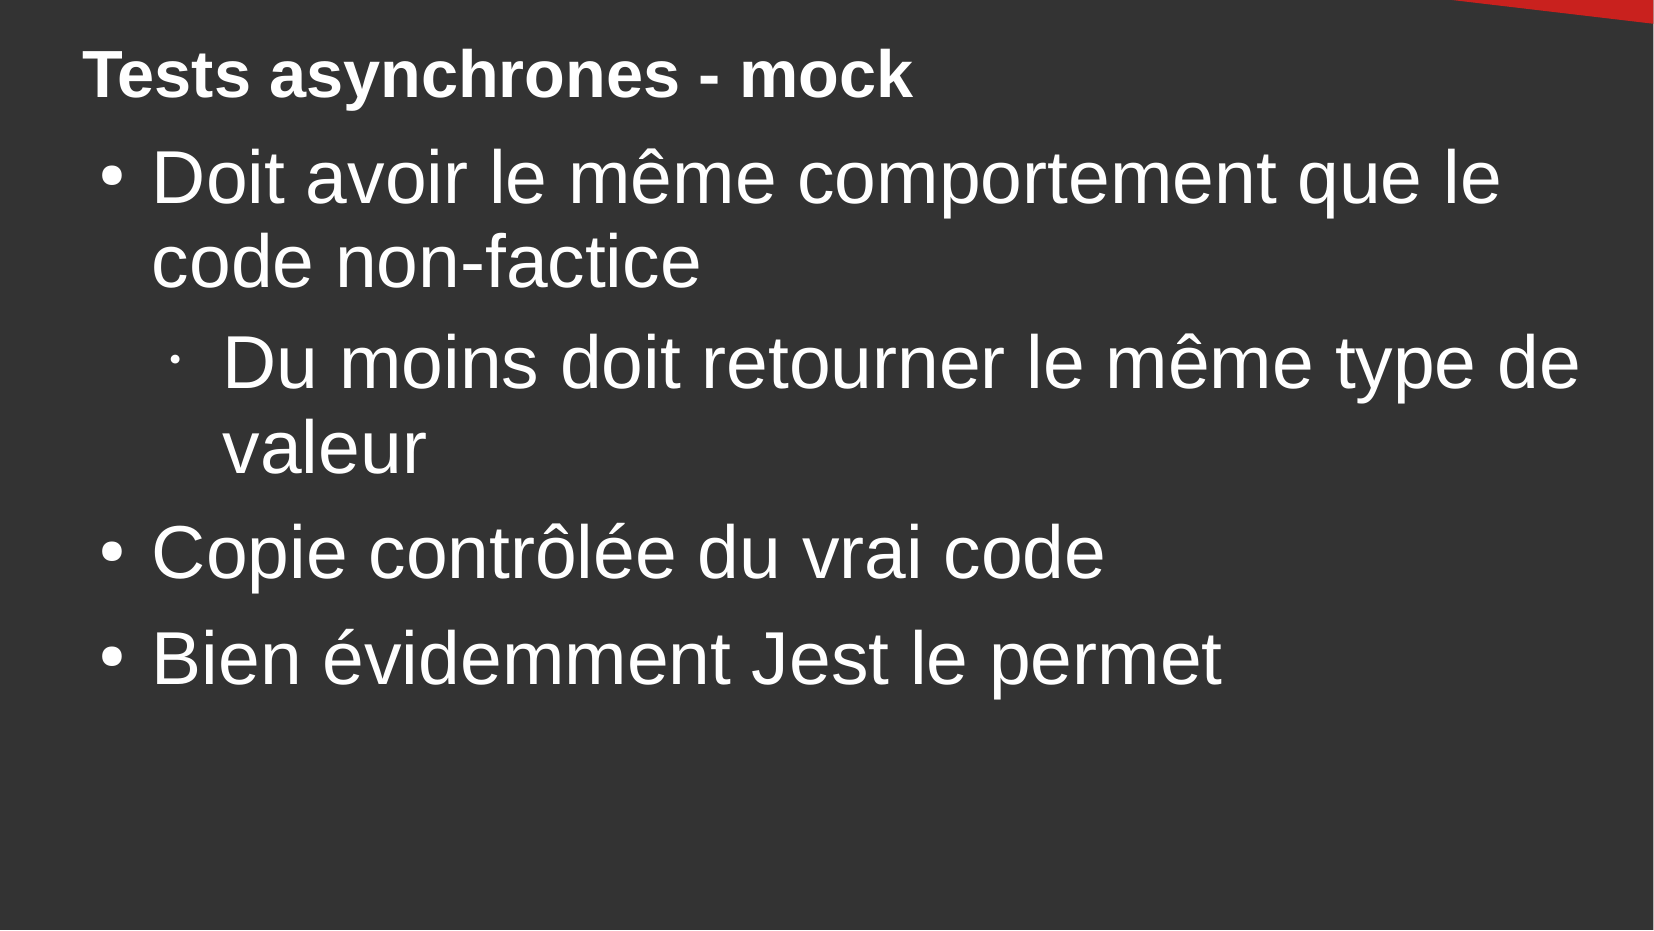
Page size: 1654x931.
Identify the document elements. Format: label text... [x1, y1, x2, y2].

text_box [1451, 0, 1654, 24]
list Doit avoir le même comportement que le code non-factice Du moins doit retourner le même type de valeur Copie contrôlée du vrai code Bien évidemment Jest le permet [80, 135, 1619, 721]
title Tests asynchrones - mock [82, 37, 1571, 112]
